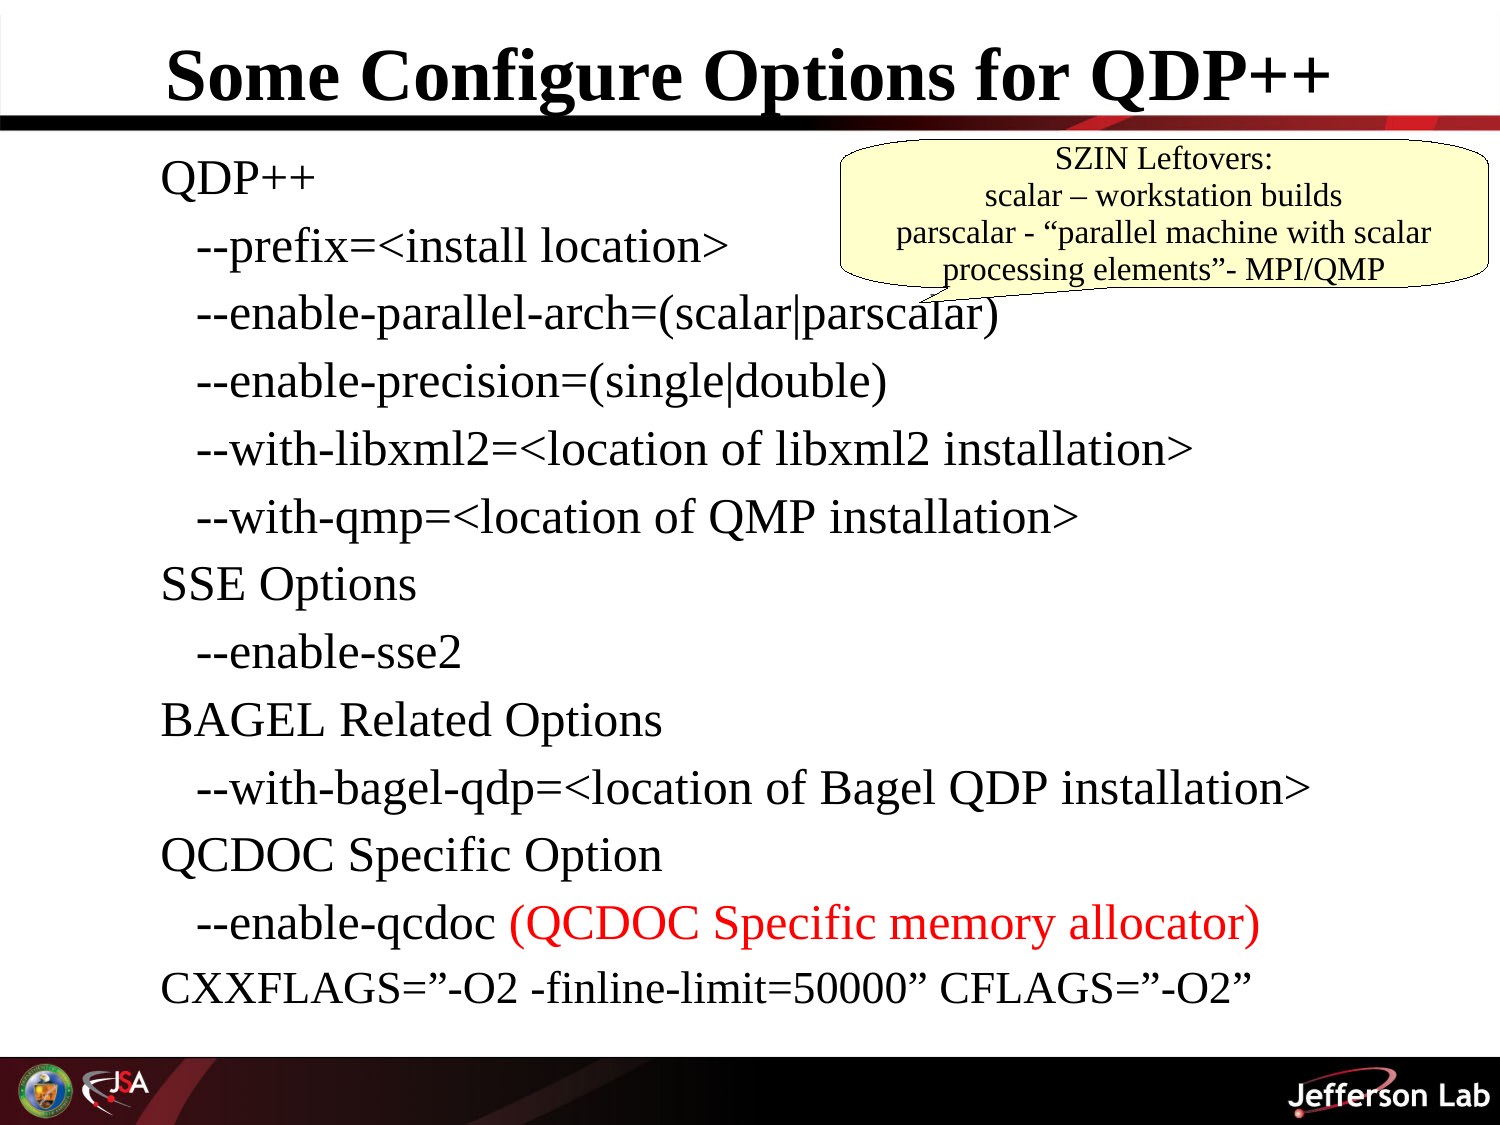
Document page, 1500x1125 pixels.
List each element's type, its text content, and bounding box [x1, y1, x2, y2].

picture [0, 0, 1500, 1125]
list QDP++ --prefix=<install location> --enable-parallel-arch=(scalar|parscalar) --enable-precision=(single|double) --with-libxml2=<location of libxml2 installation> --with-qmp=<location of QMP installation> SSE Options --enable-sse2 BAGEL Related Options --with-bagel-qdp=<location of Bagel QDP installation> QCDOC Specific Option --enable-qcdoc (QCDOC Specific memory allocator) CXXFLAGS=”-O2 -finline-limit=50000” CFLAGS=”-O2” [125, 149, 1401, 1014]
text_box SZIN Leftovers: scalar – workstation builds parscalar - “parallel machine with scalar processing elements”- MPI/QMP [840, 139, 1489, 303]
title Some Configure Options for QDP++ [112, 7, 1388, 143]
